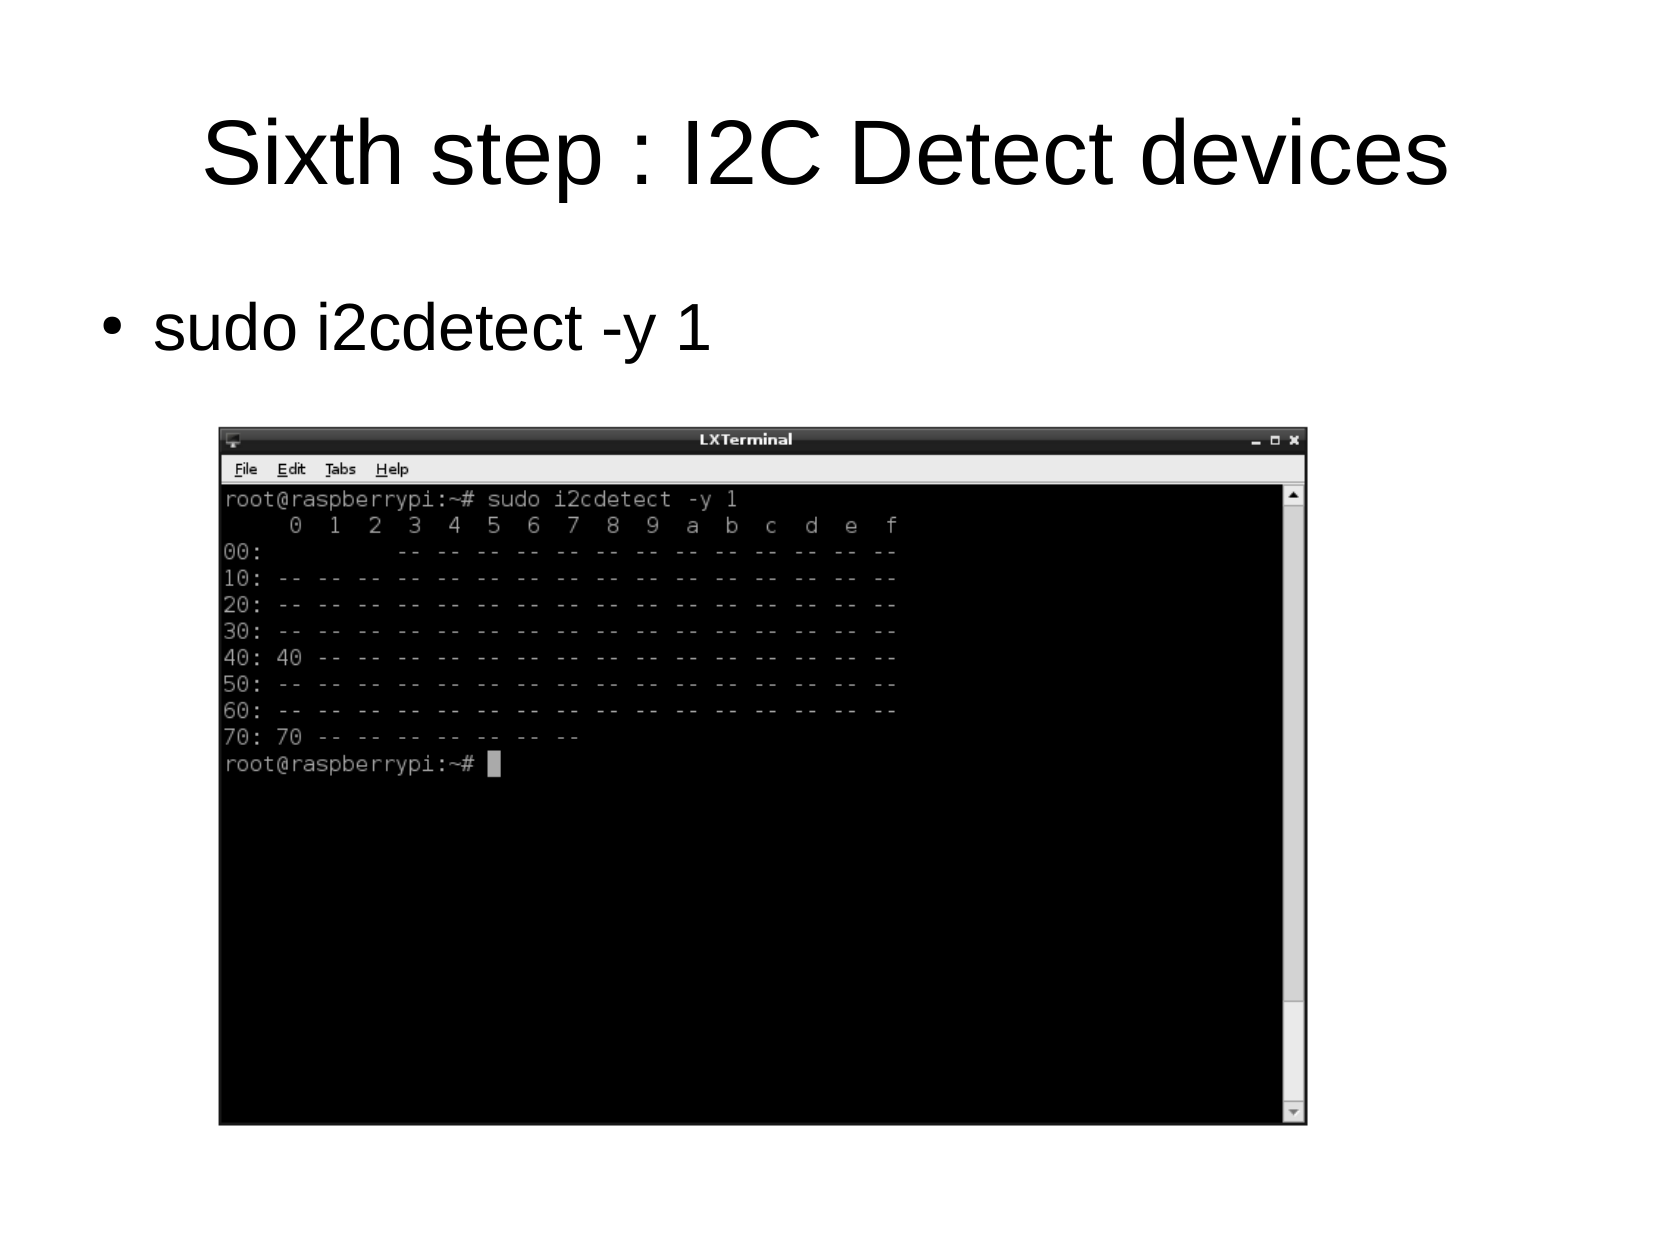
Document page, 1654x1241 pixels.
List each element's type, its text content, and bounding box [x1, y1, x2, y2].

title Sixth step : I2C Detect devices [82, 49, 1571, 257]
list sudo i2cdetect -y 1 [82, 290, 1571, 1010]
picture [210, 414, 1321, 1139]
